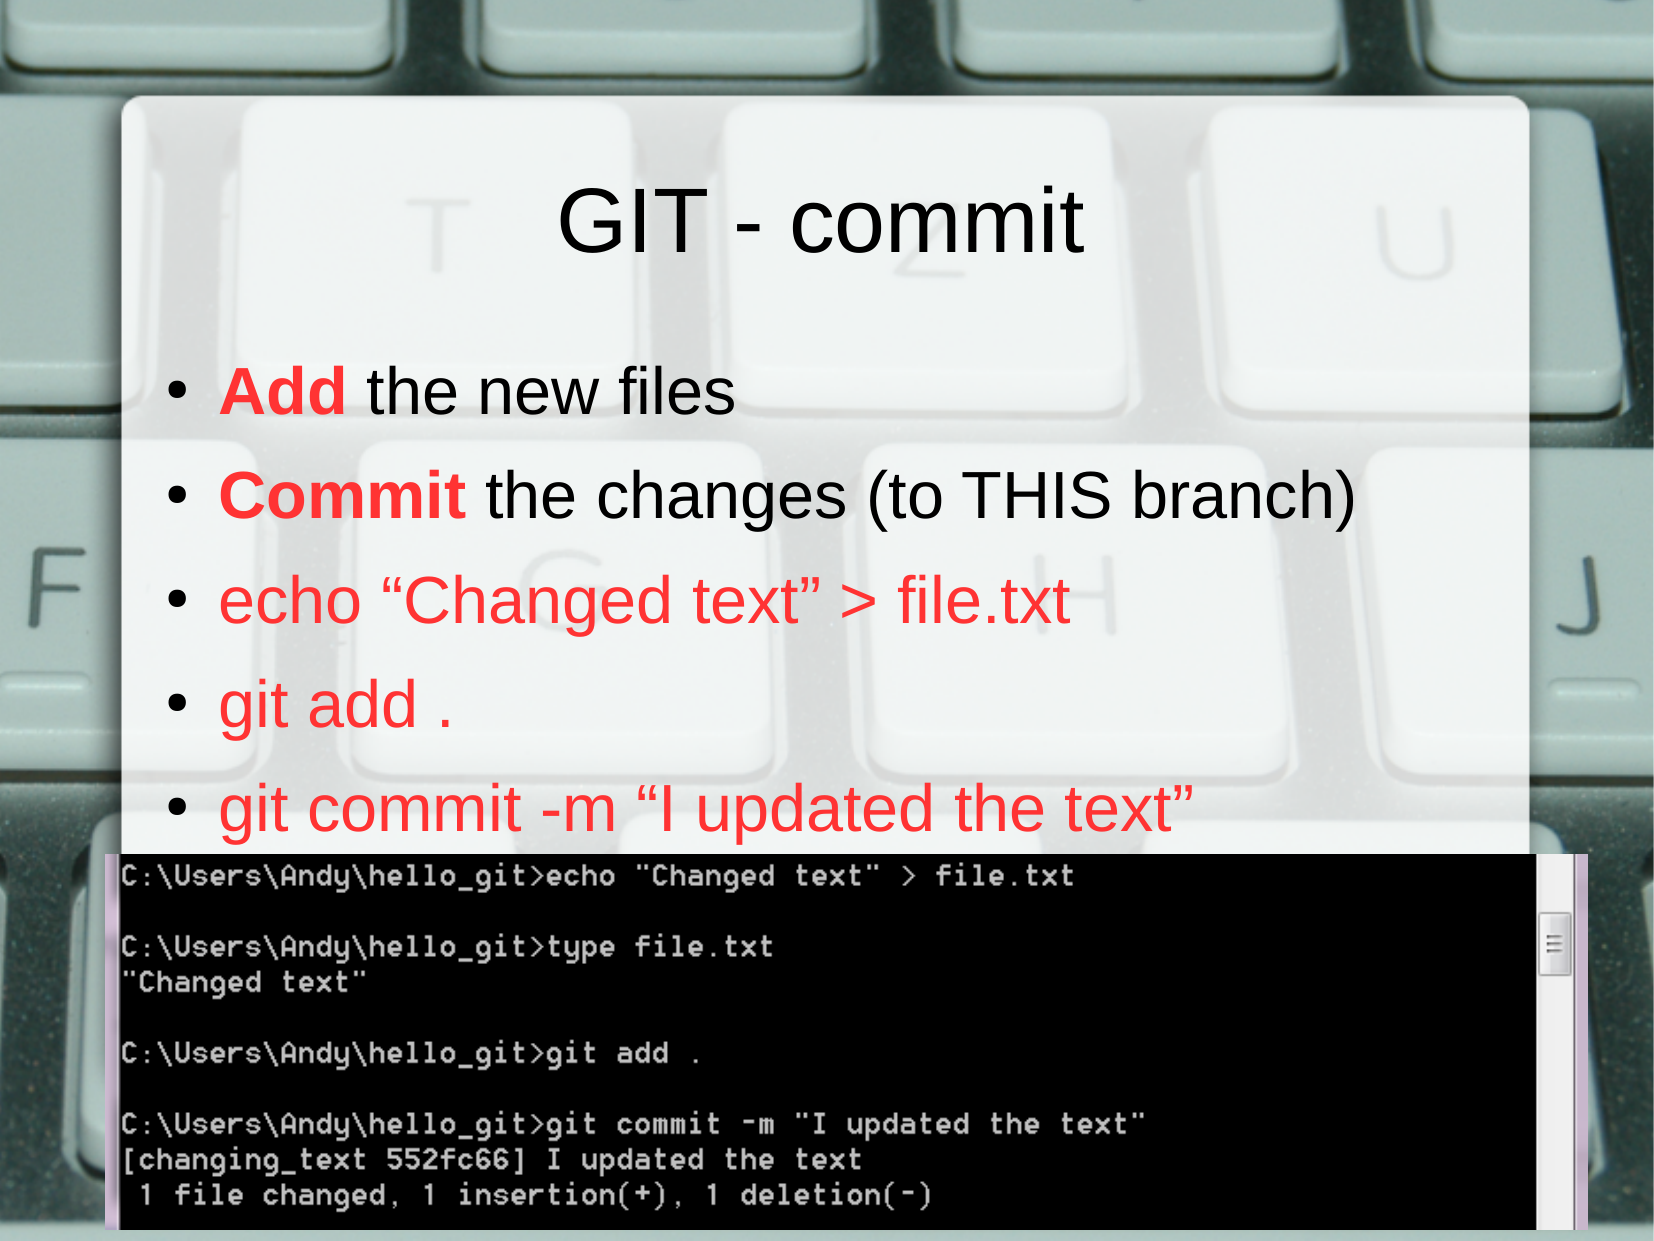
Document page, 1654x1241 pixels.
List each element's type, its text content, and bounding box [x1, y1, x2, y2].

list Add the new files Commit the changes (to THIS branch) echo “Changed text” > file.txt git add . git commit -m “I updated the text” [147, 354, 1506, 854]
title GIT - commit [135, 117, 1506, 325]
picture [0, 0, 1654, 1241]
